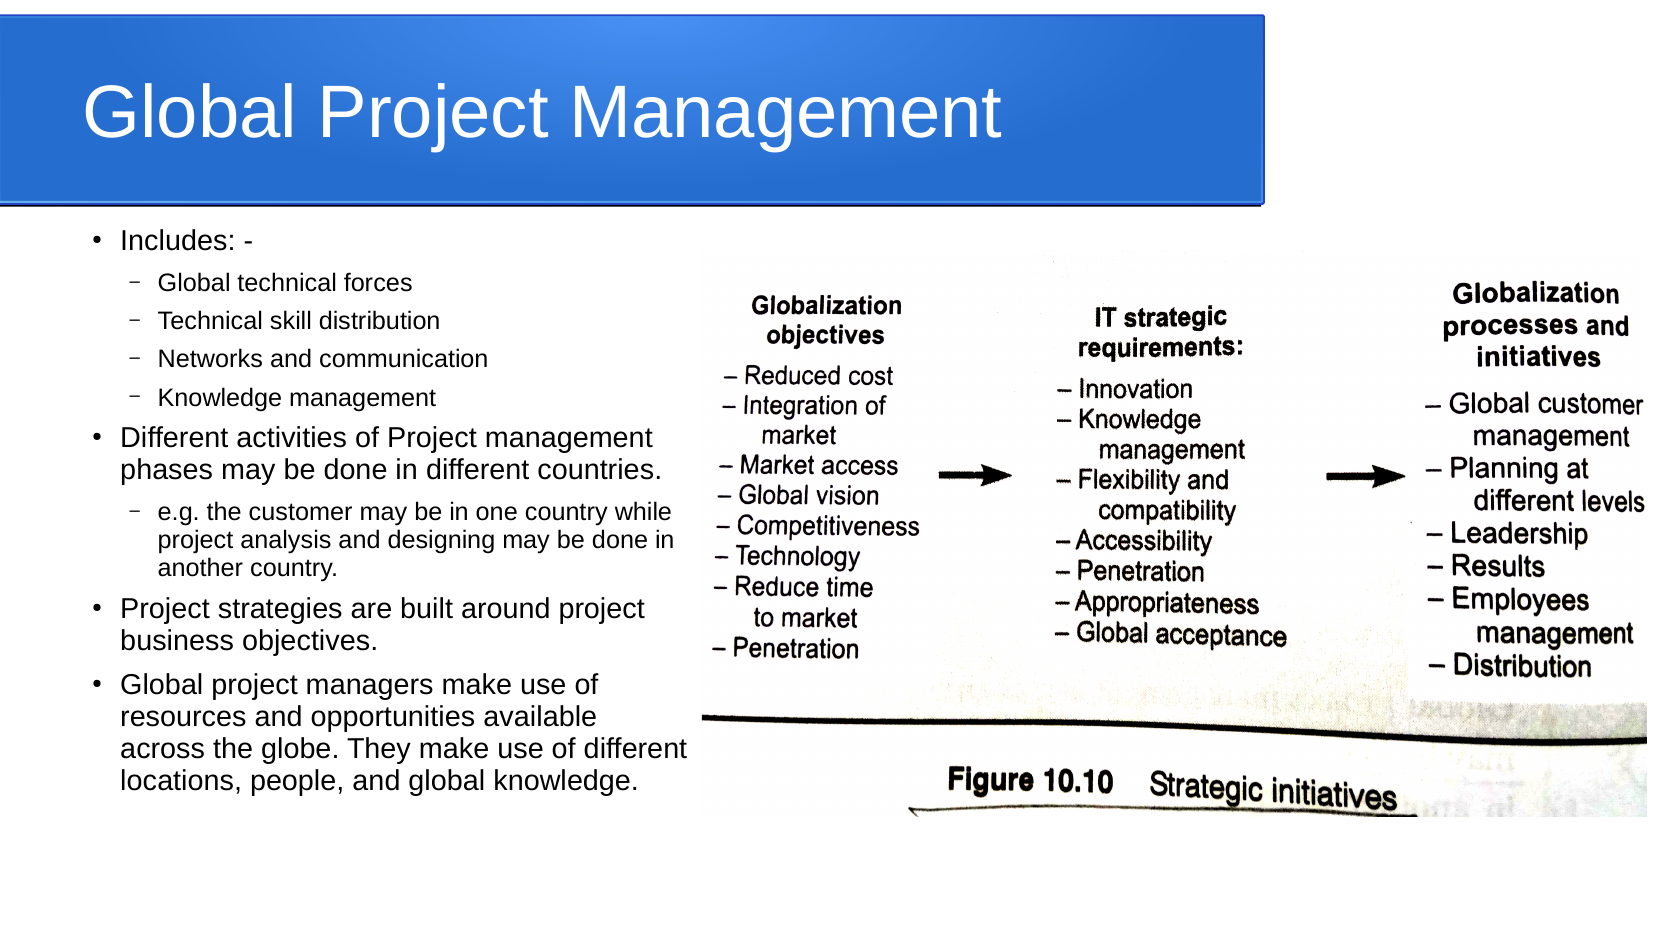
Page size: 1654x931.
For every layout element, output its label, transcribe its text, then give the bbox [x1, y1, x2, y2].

picture [701, 250, 1647, 817]
title Global Project Management [82, 35, 1235, 189]
list Includes: - Global technical forces Technical skill distribution Networks and communication Knowledge management Different activities of Project management phases may be done in different countries. e.g. the customer may be in one country while project analysis and designing may be done in another country. Project strategies are built around project business objectives. Global project managers make use of resources and opportunities available across the globe. They make use of different locations, people, and global knowledge. [82, 224, 691, 841]
